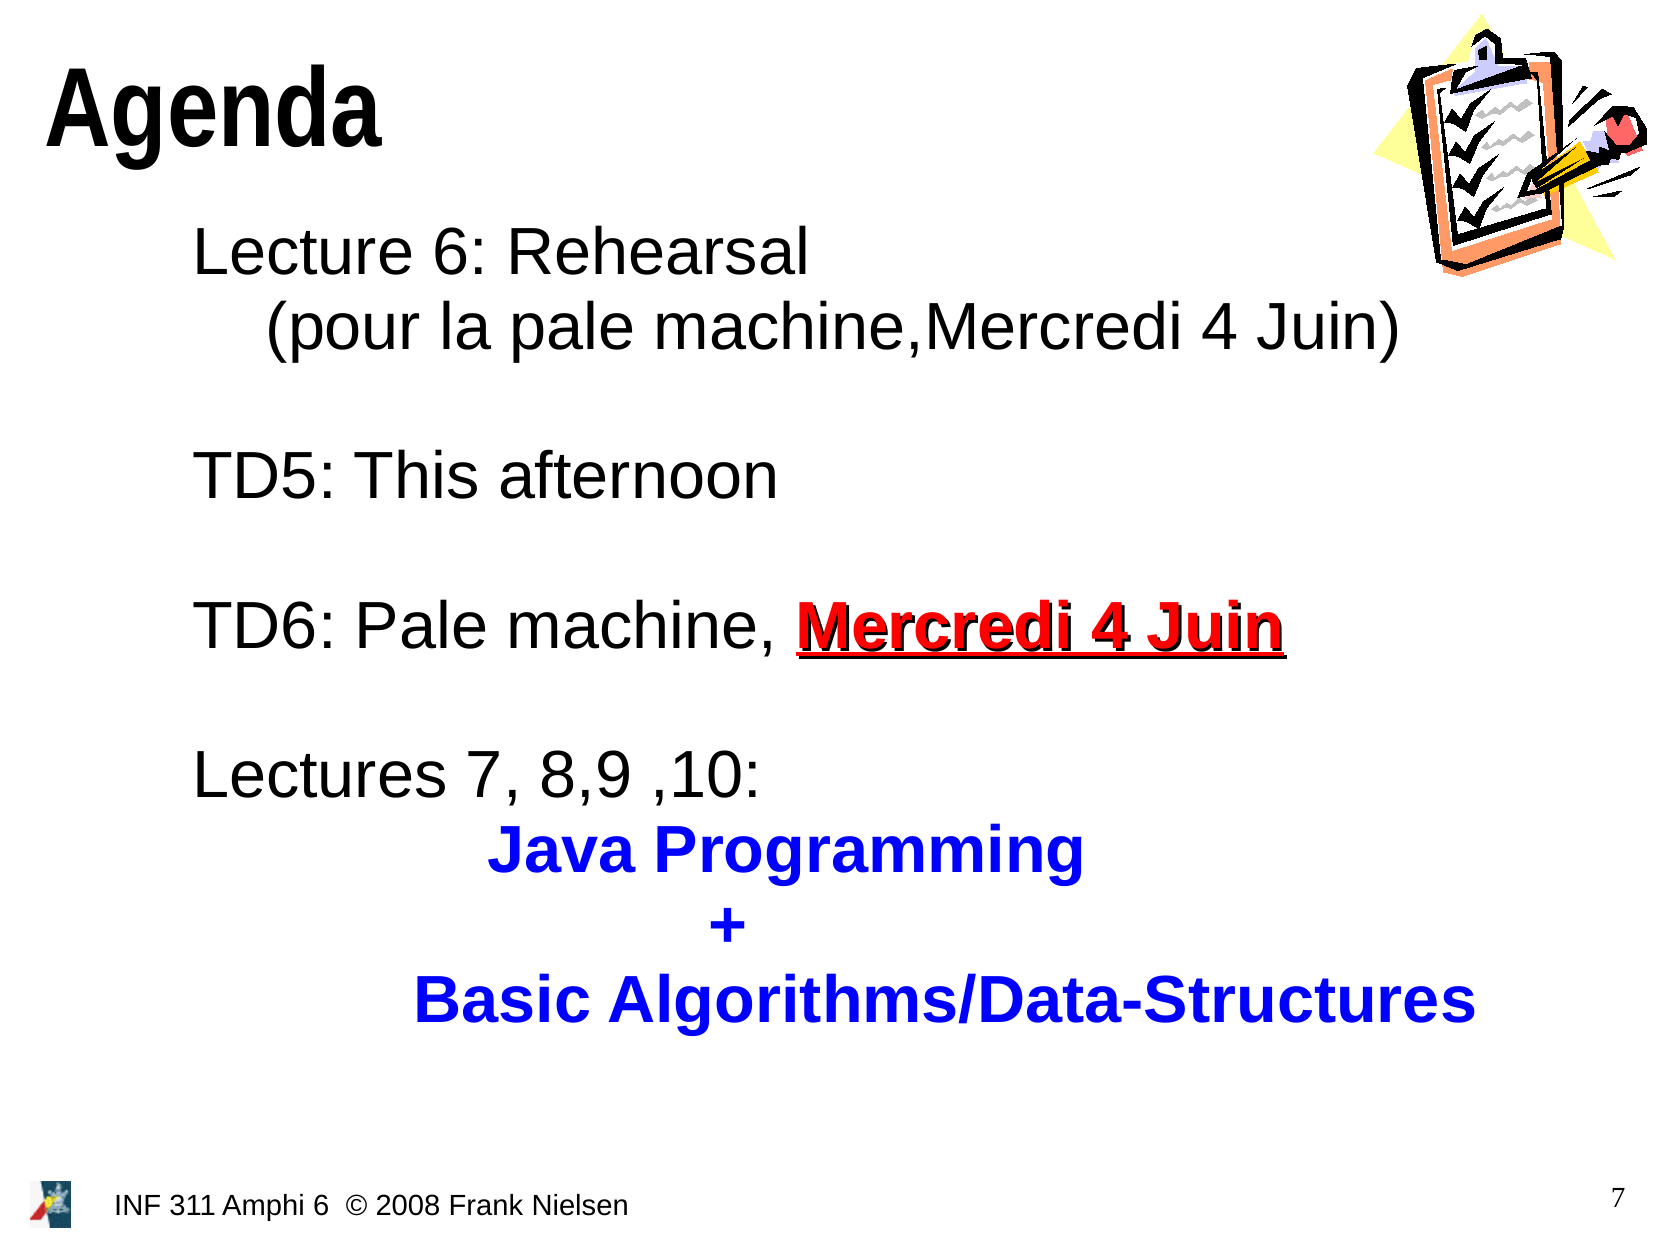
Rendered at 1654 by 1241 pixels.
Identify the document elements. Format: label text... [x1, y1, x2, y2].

text_box Lecture 6: Rehearsal (pour la pale machine,Mercredi 4 Juin) TD5: This afternoon TD6: Pale machine, Mercredi 4 Juin Lectures 7, 8,9 ,10: Java Programming + Basic Algorithms/Data-Structures [177, 206, 1493, 1194]
picture [1373, 11, 1648, 278]
picture [29, 1181, 71, 1228]
text_box Agenda [29, 33, 397, 178]
